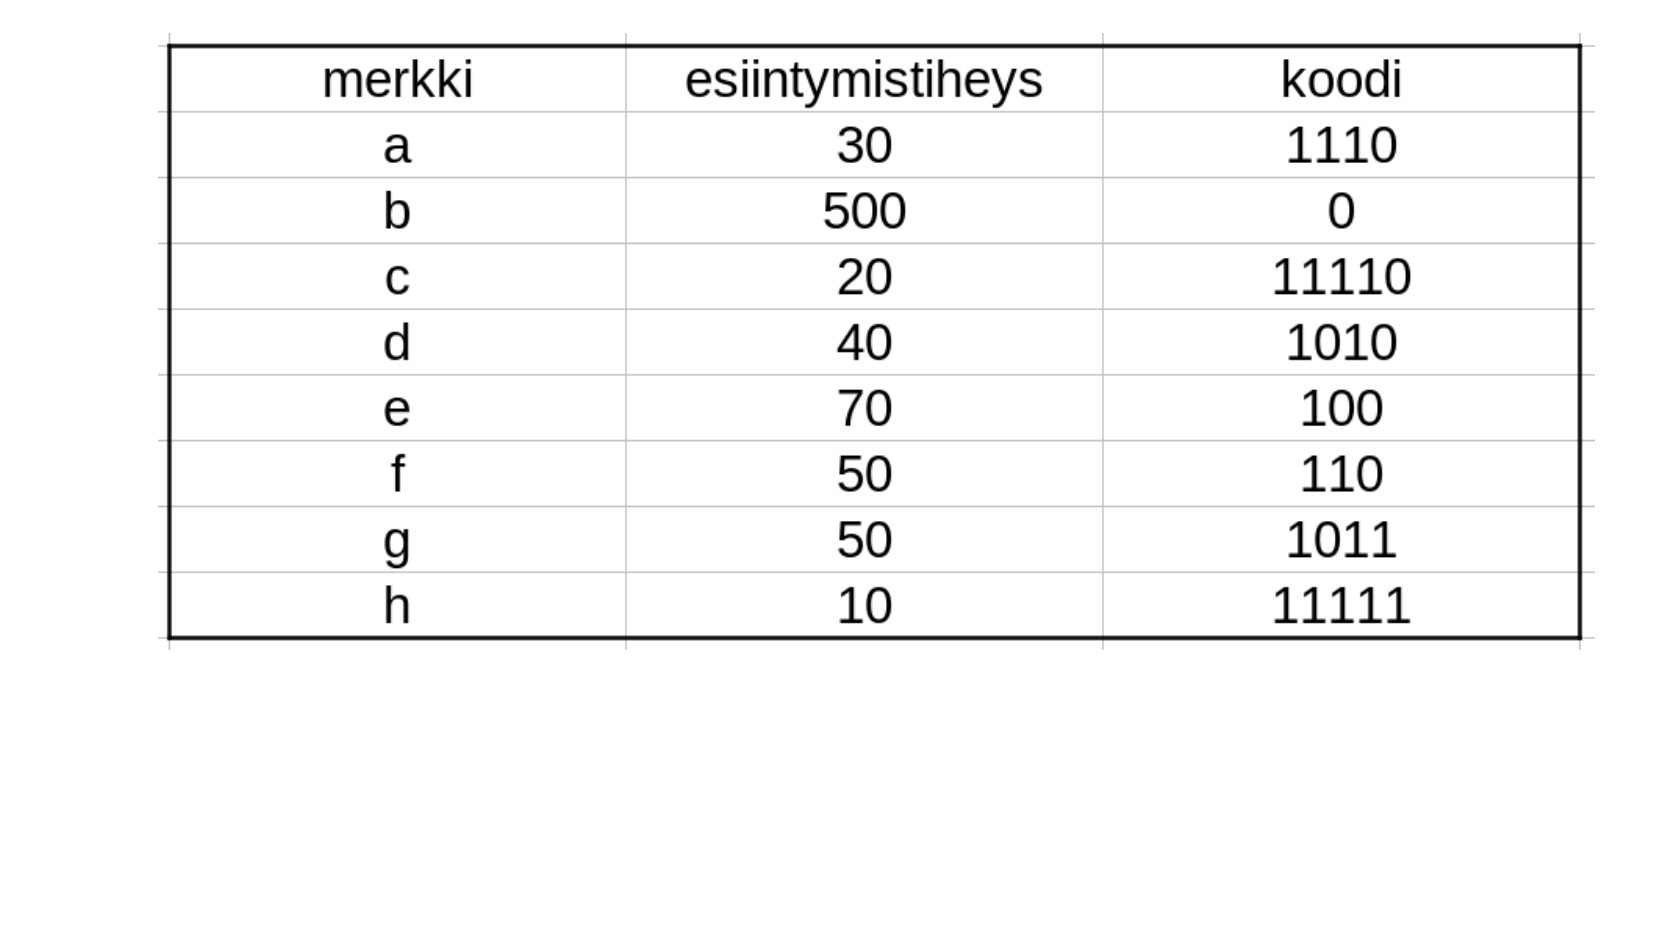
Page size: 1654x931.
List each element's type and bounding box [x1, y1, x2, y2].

picture [158, 33, 1595, 650]
